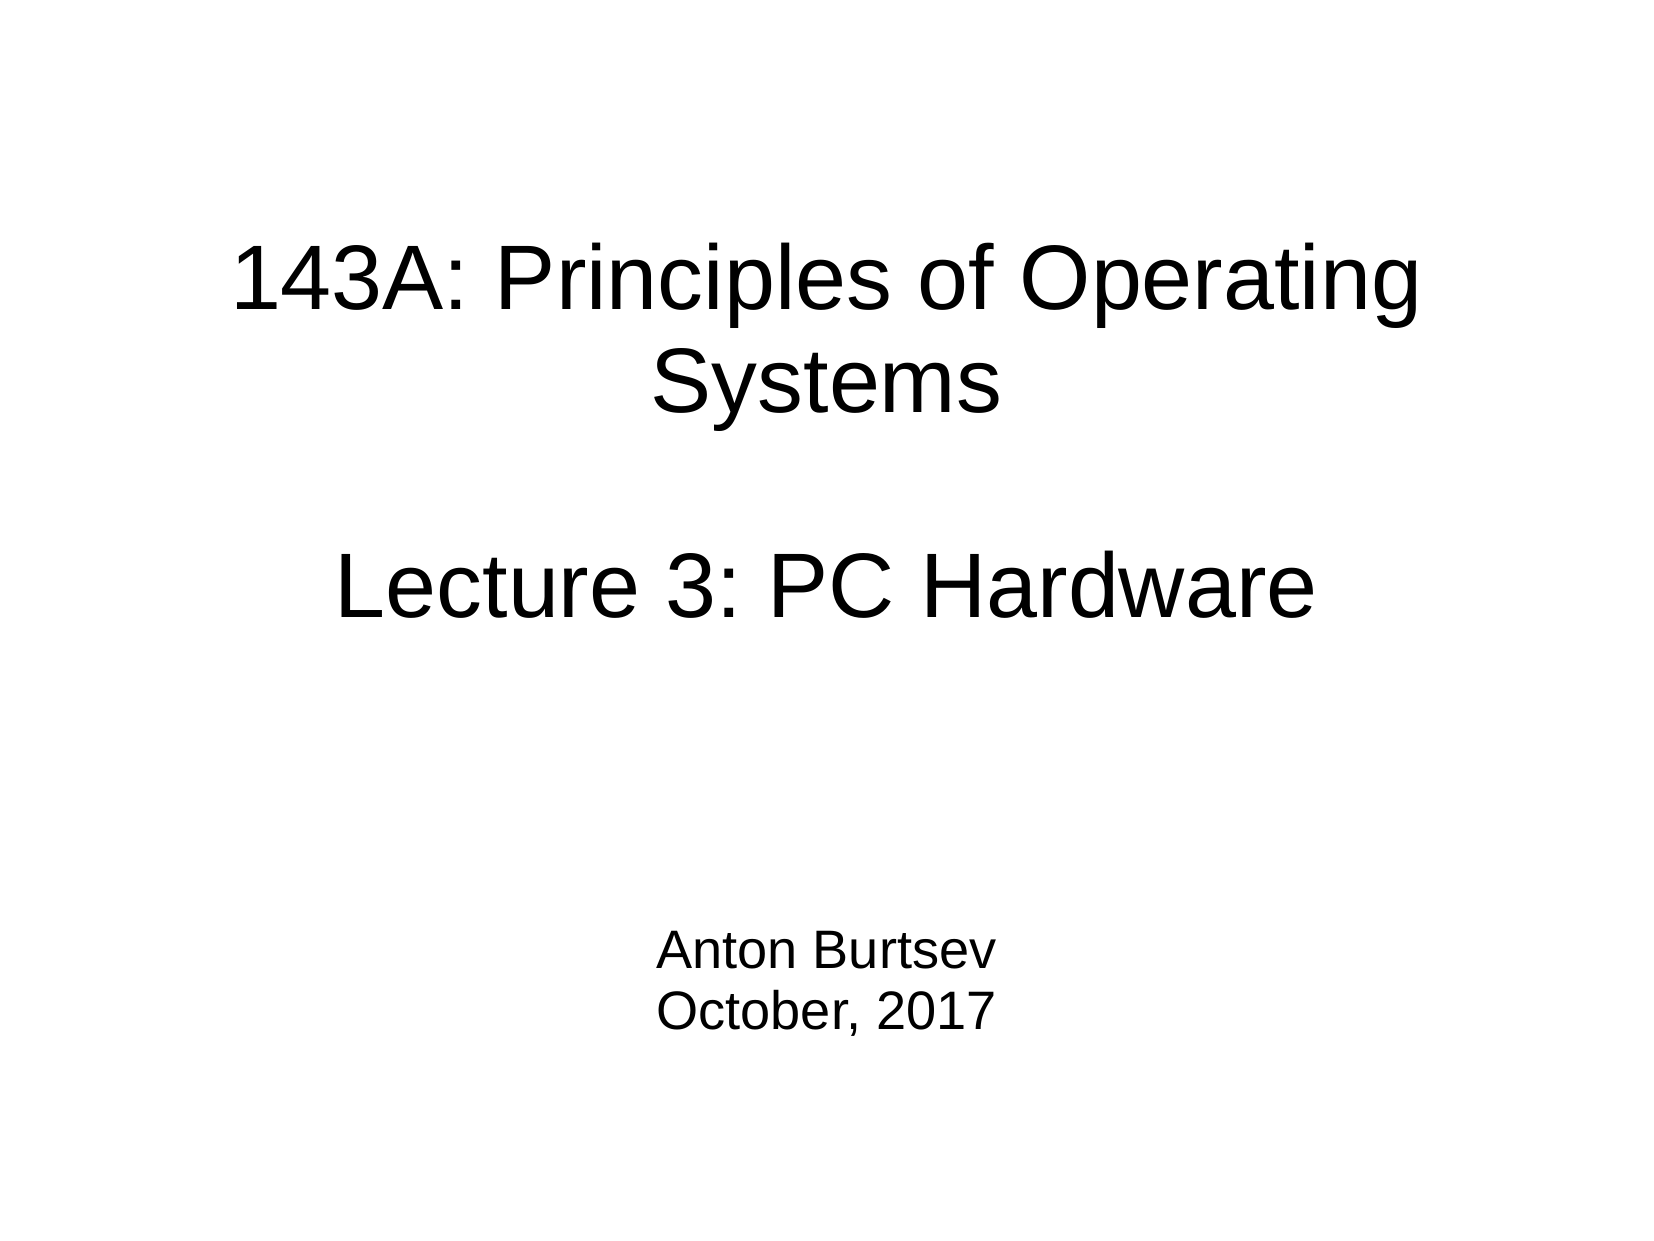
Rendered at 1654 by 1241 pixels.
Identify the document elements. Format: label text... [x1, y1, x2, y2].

subtitle Anton Burtsev October, 2017 [82, 637, 1571, 1109]
title 143A: Principles of Operating Systems Lecture 3: PC Hardware [82, 113, 1571, 637]
